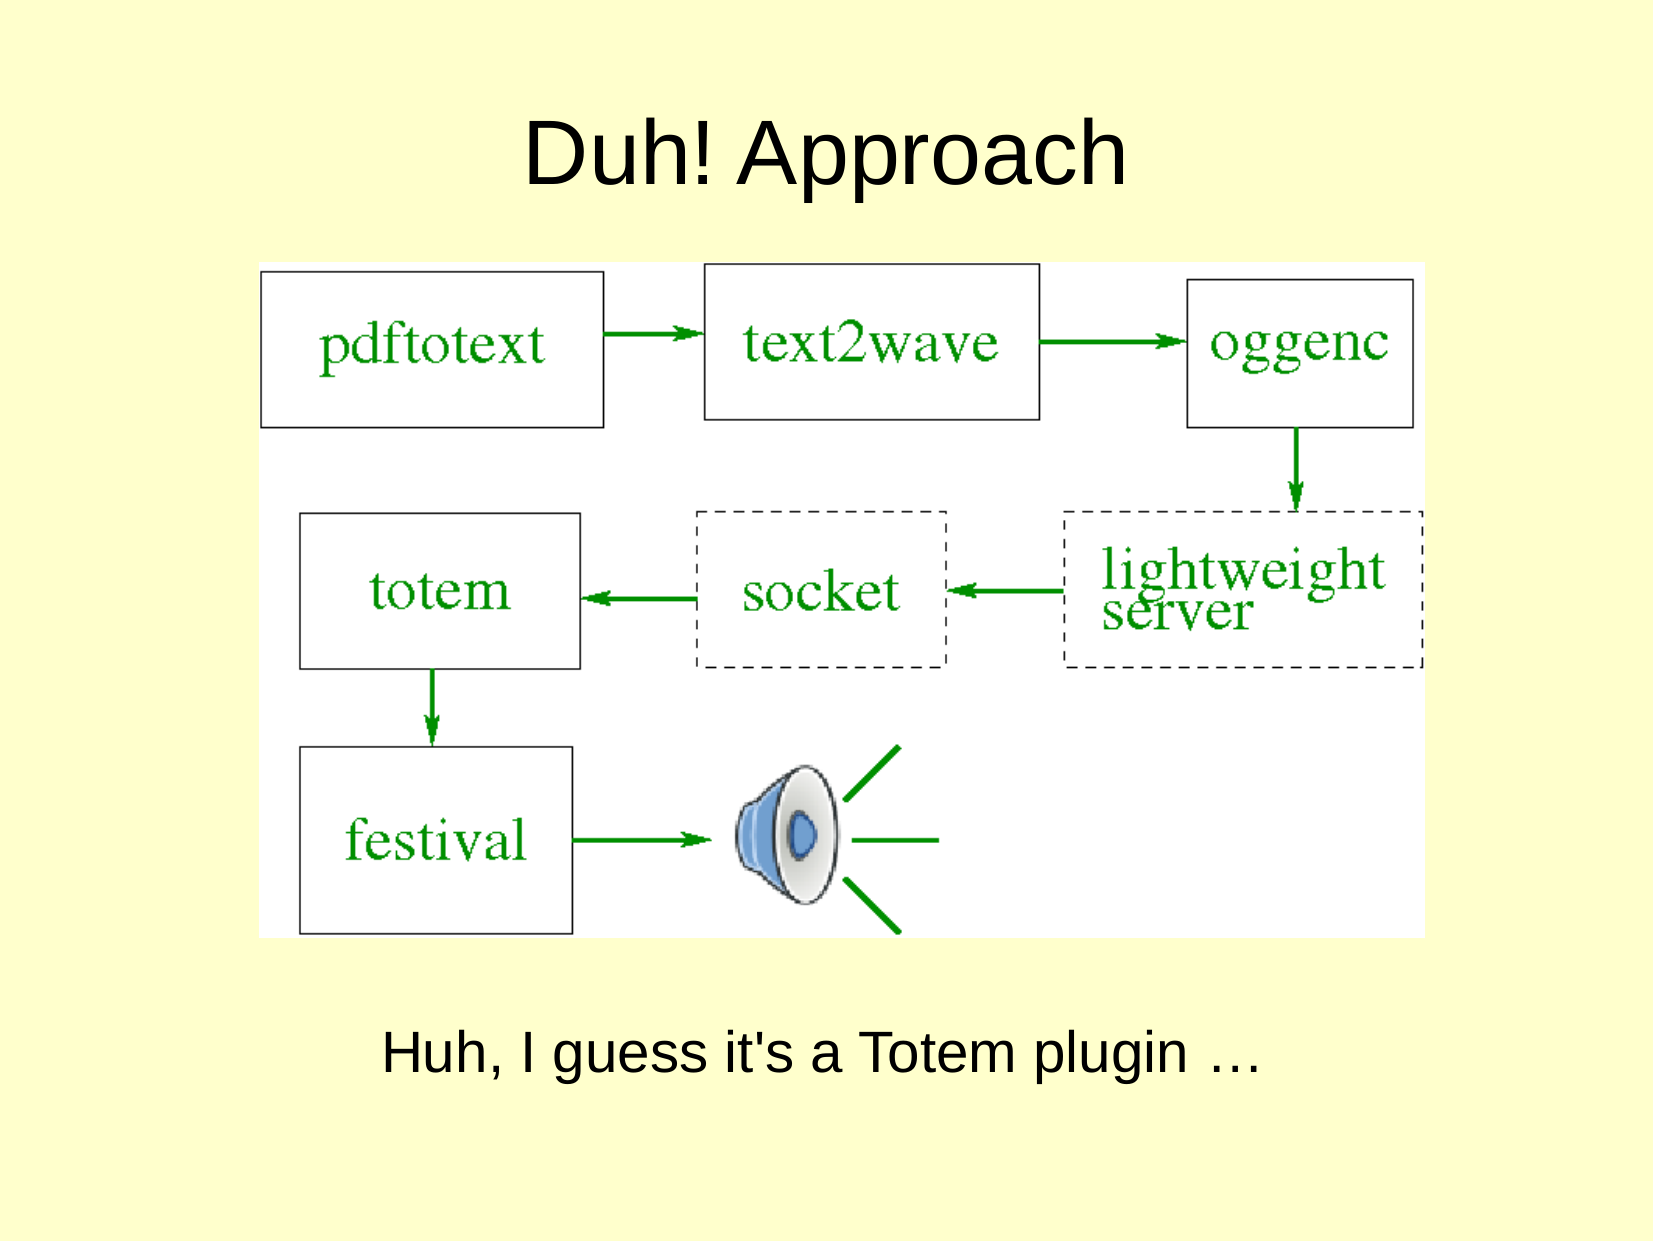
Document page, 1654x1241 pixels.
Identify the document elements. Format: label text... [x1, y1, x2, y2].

title Duh! Approach [82, 49, 1571, 257]
text_box Huh, I guess it's a Totem plugin … [366, 1012, 1287, 1093]
picture [259, 262, 1426, 938]
